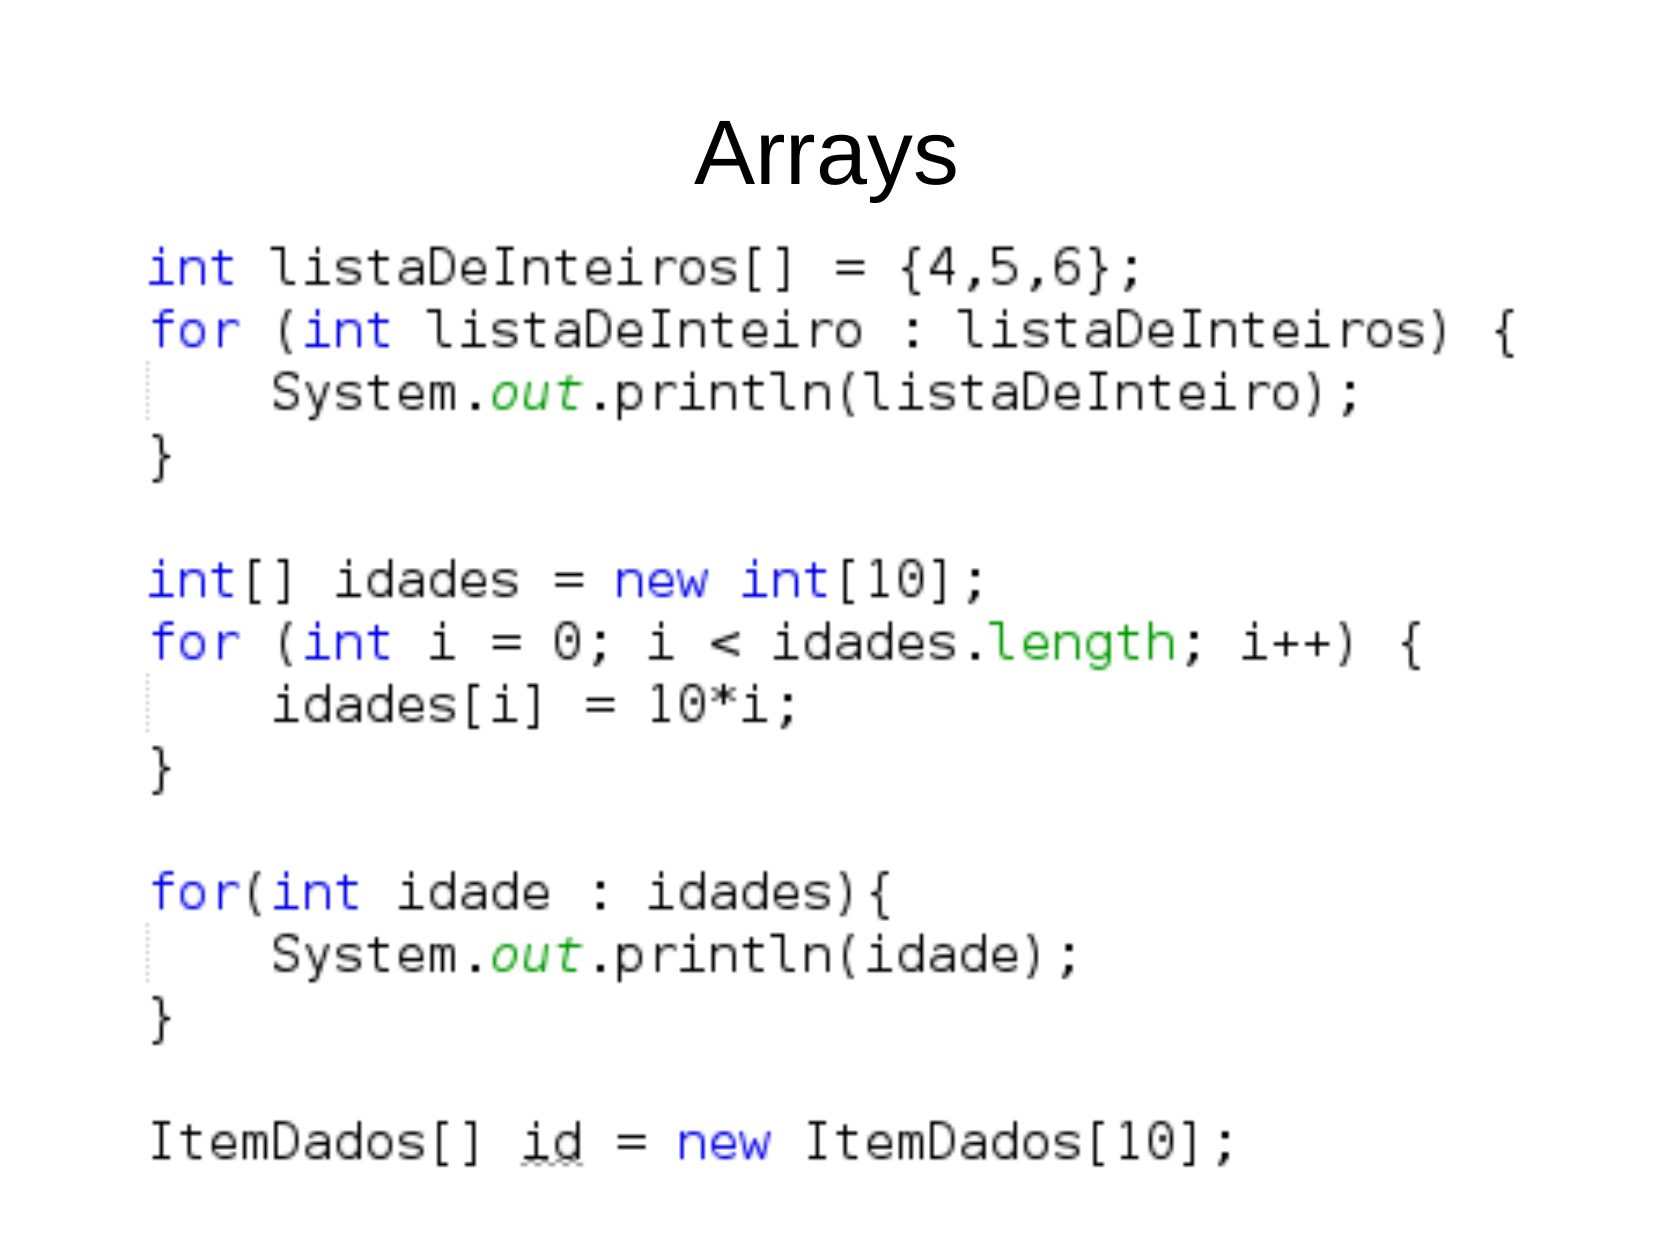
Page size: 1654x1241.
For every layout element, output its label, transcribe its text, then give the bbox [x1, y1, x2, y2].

title Arrays [82, 49, 1571, 257]
picture [88, 234, 1577, 1209]
